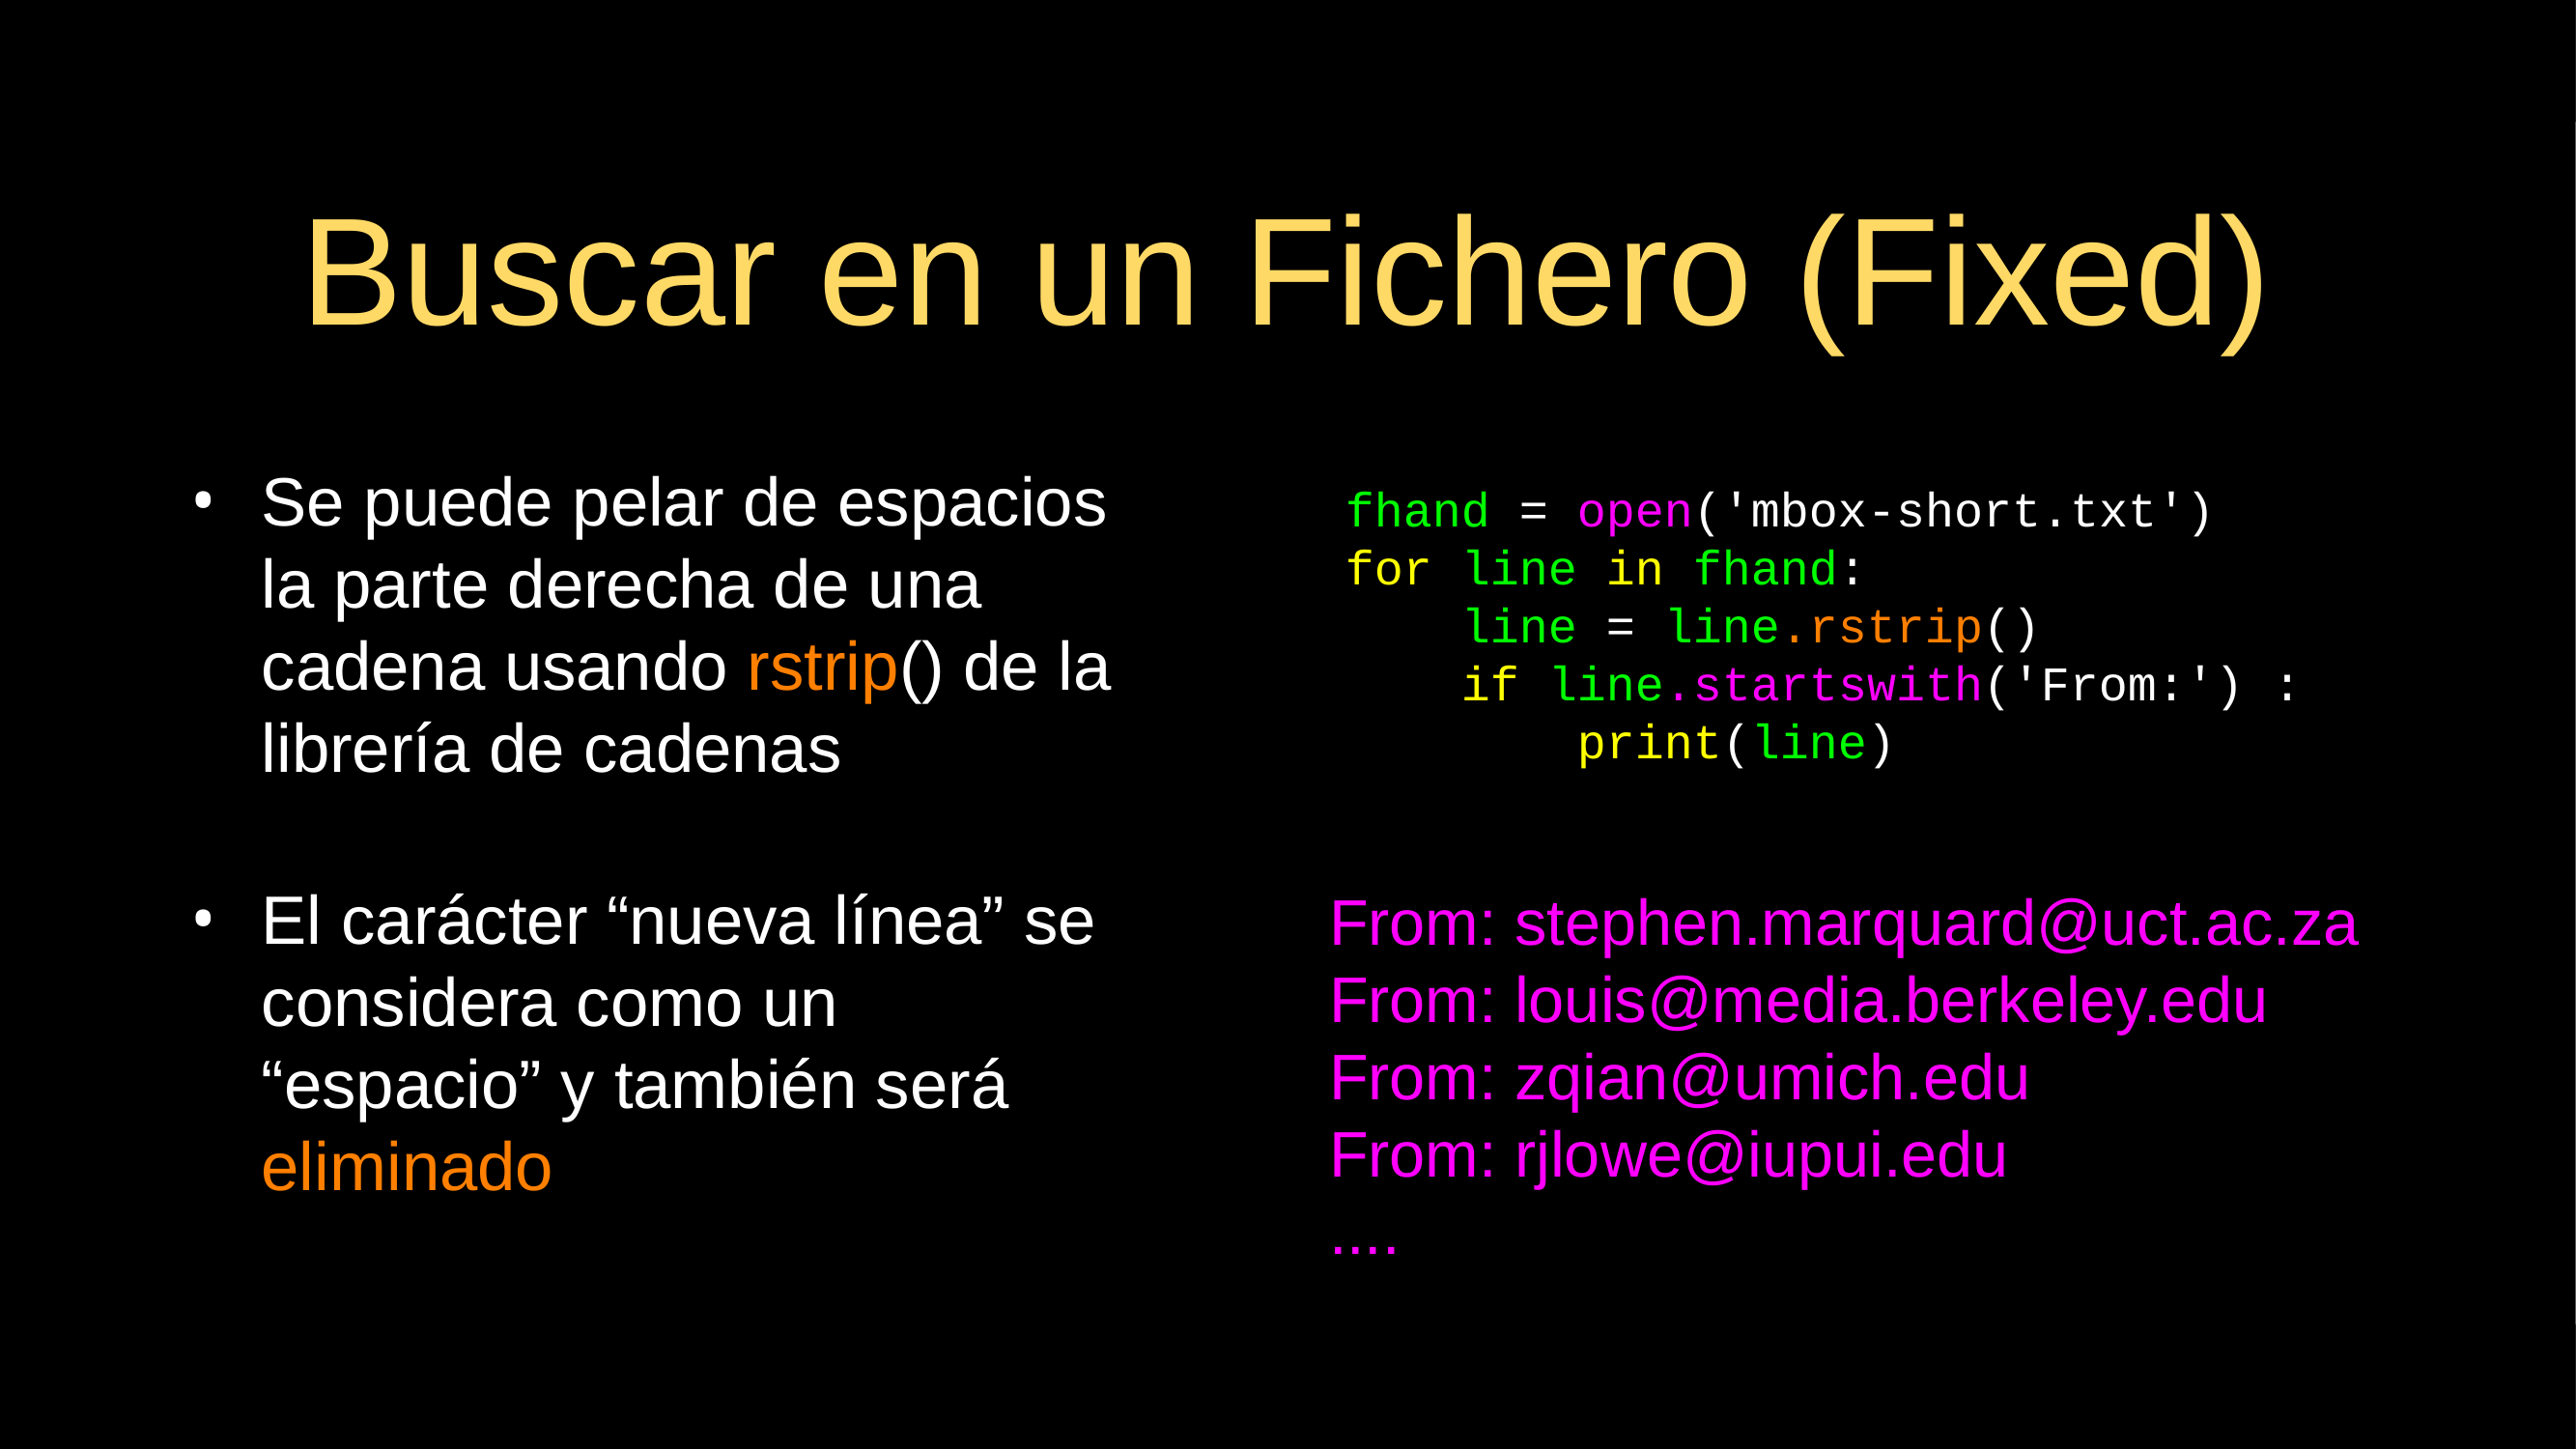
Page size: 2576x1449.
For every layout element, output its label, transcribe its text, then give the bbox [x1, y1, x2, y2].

text_box From: stephen.marquard@uct.ac.za From: louis@media.berkeley.edu From: zqian@umich.edu From: rjlowe@iupui.edu .... [1329, 854, 2508, 1293]
list Se puede pelar de espacios la parte derecha de una cadena usando rstrip() de la librería de cadenas El carácter “nueva línea” se considera como un “espacio” y también será eliminado [183, 412, 1130, 1250]
title Buscar en un Fichero (Fixed) [183, 125, 2391, 403]
text_box fhand = open('mbox-short.txt') for line in fhand: line = line.rstrip() if line.startswith('From:') : print(line) [1345, 440, 2391, 806]
